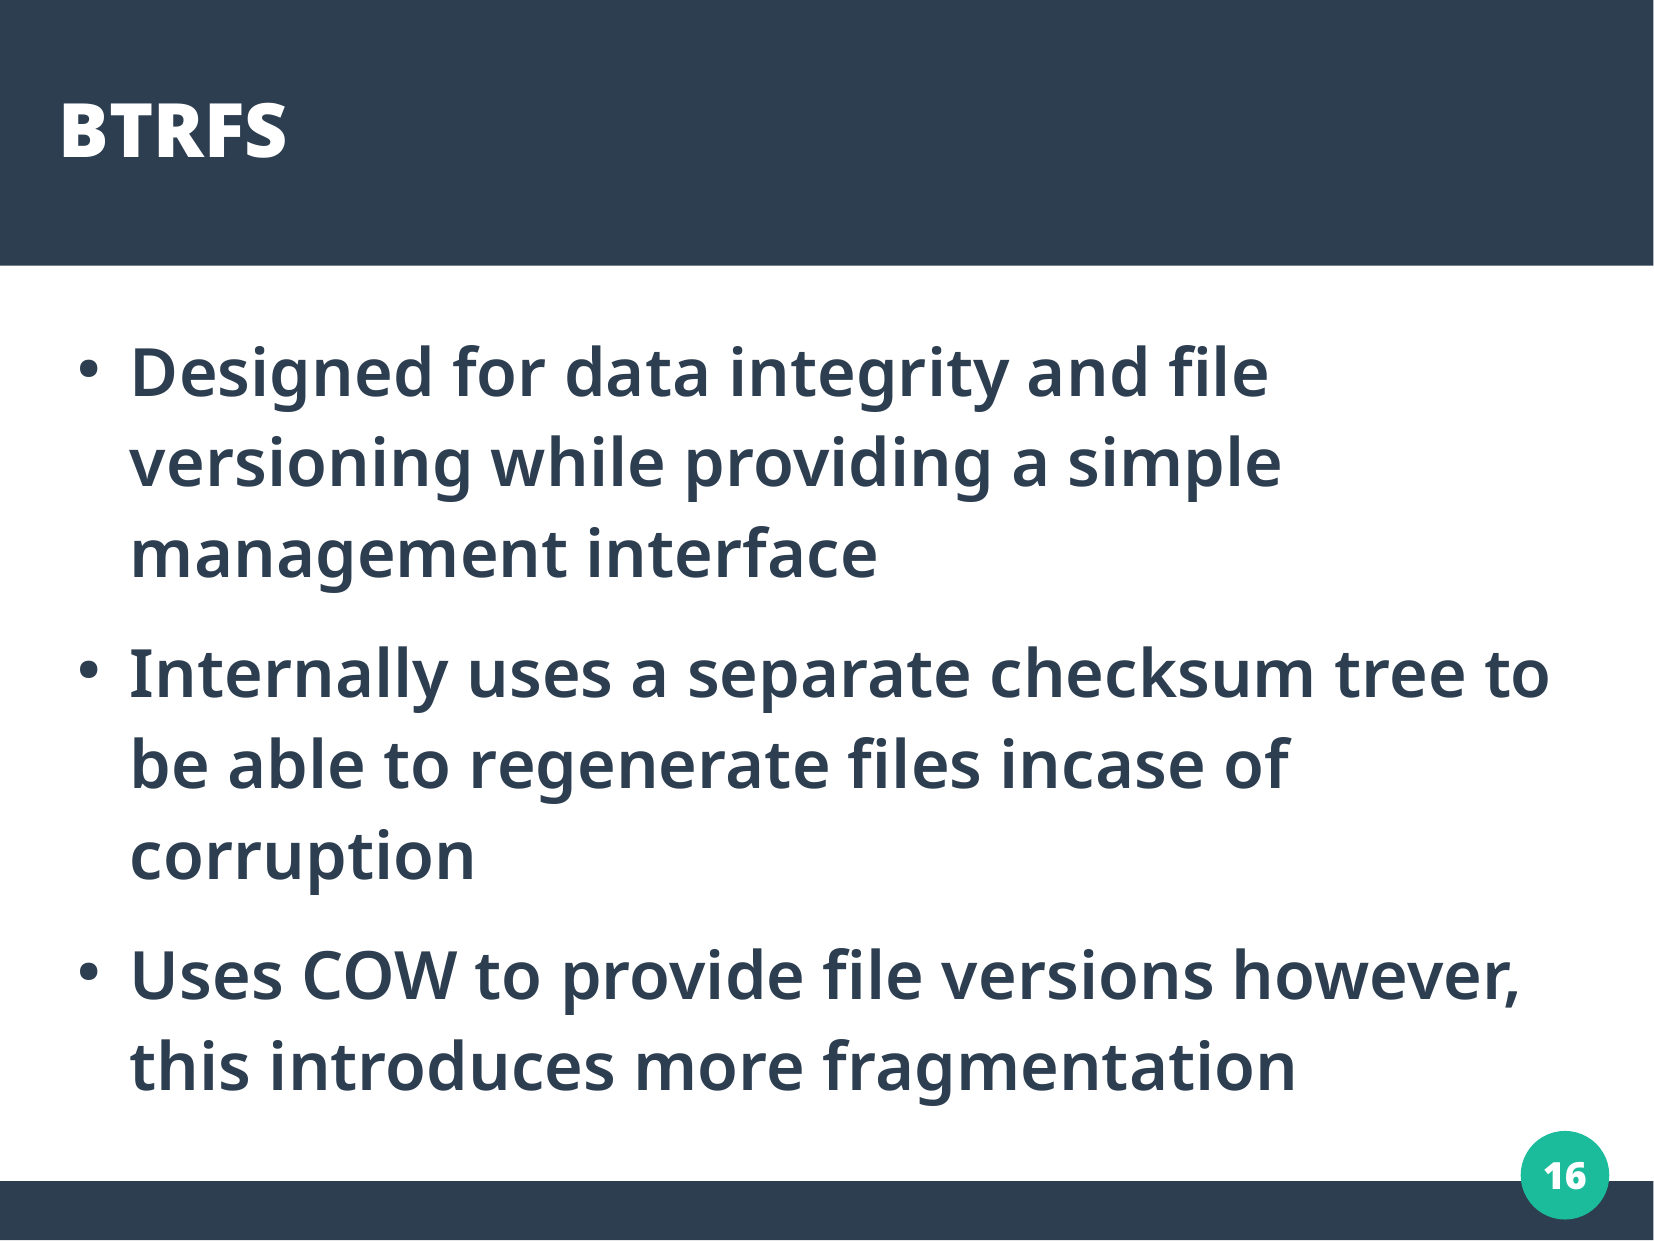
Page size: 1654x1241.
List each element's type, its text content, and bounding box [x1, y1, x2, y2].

list Designed for data integrity and file versioning while providing a simple management interface Internally uses a separate checksum tree to be able to regenerate files incase of corruption Uses COW to provide file versions however, this introduces more fragmentation [59, 324, 1595, 1152]
title BTRFS [59, 49, 1595, 207]
